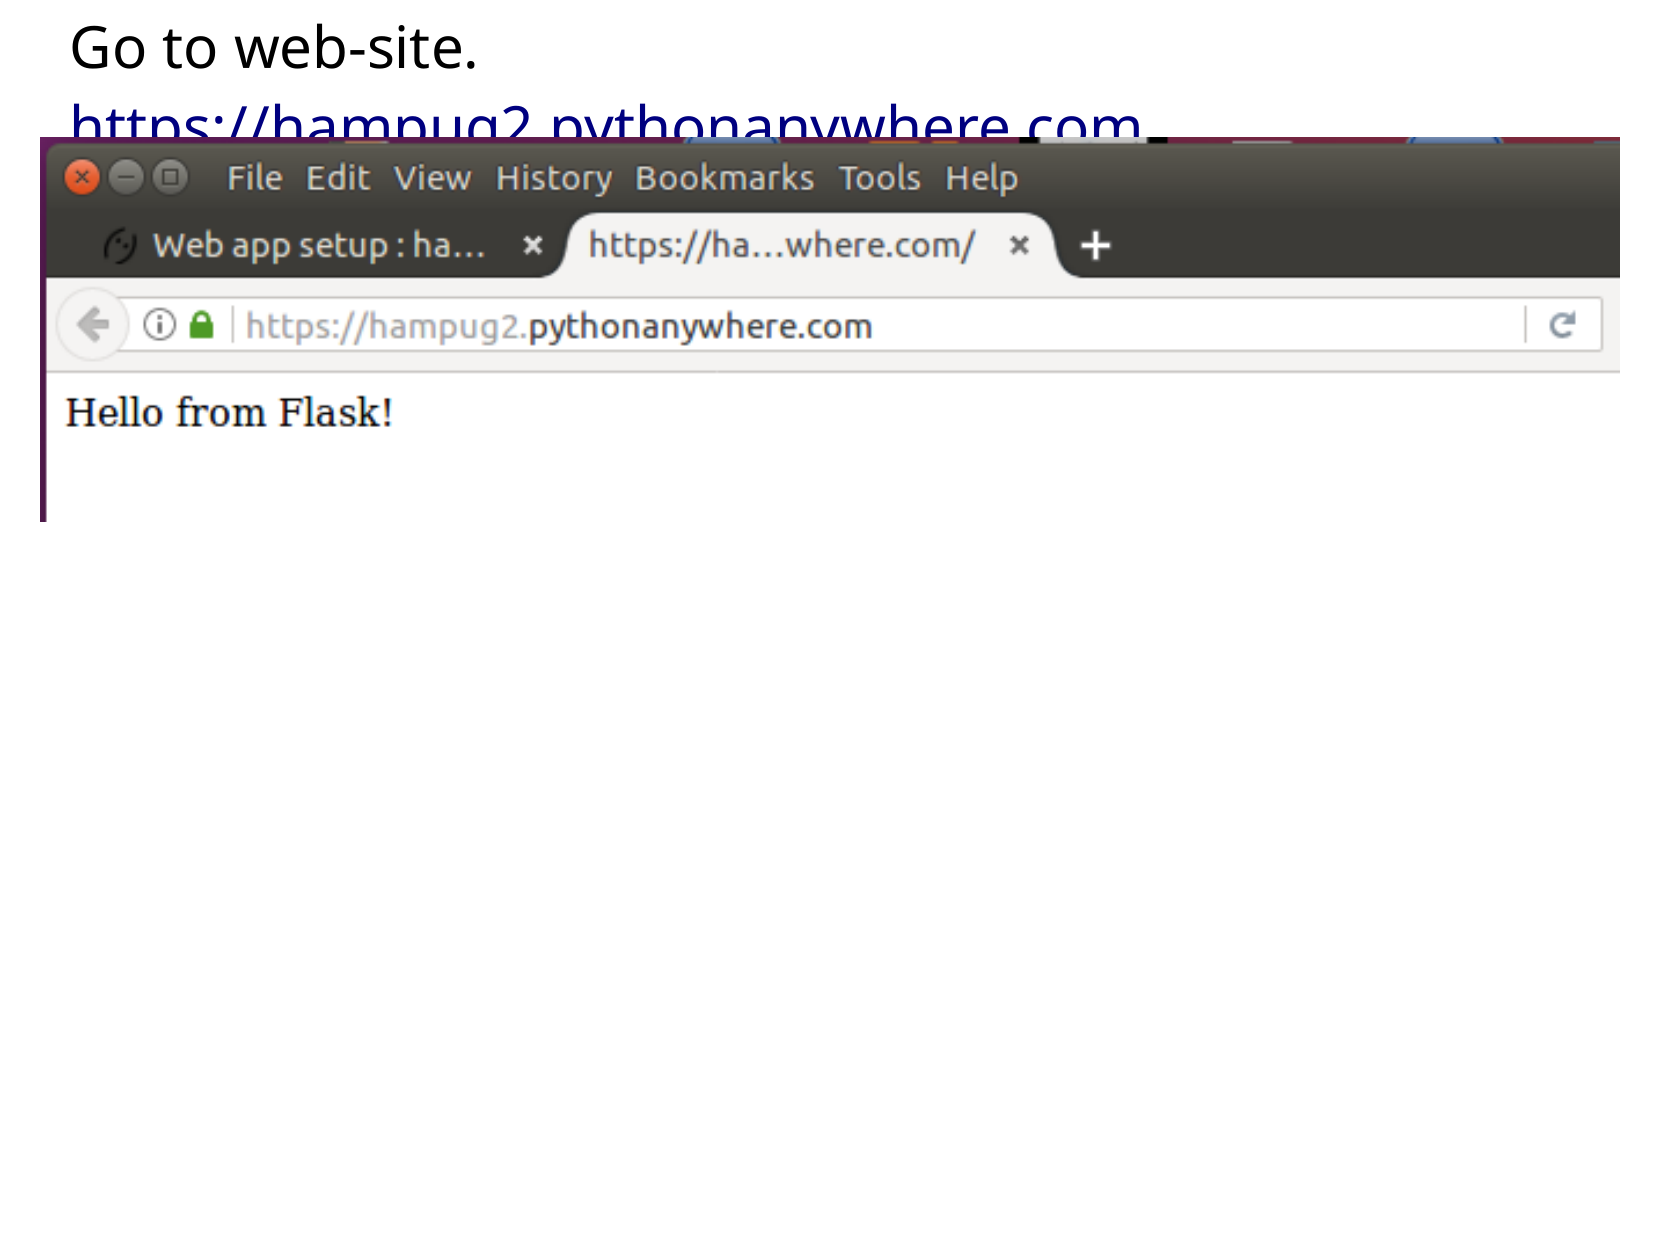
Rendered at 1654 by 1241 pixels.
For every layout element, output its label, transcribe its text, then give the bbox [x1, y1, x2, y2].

text_box Go to web-site. https://hampug2.pythonanywhere.com [69, 34, 1558, 137]
picture [40, 137, 1620, 522]
